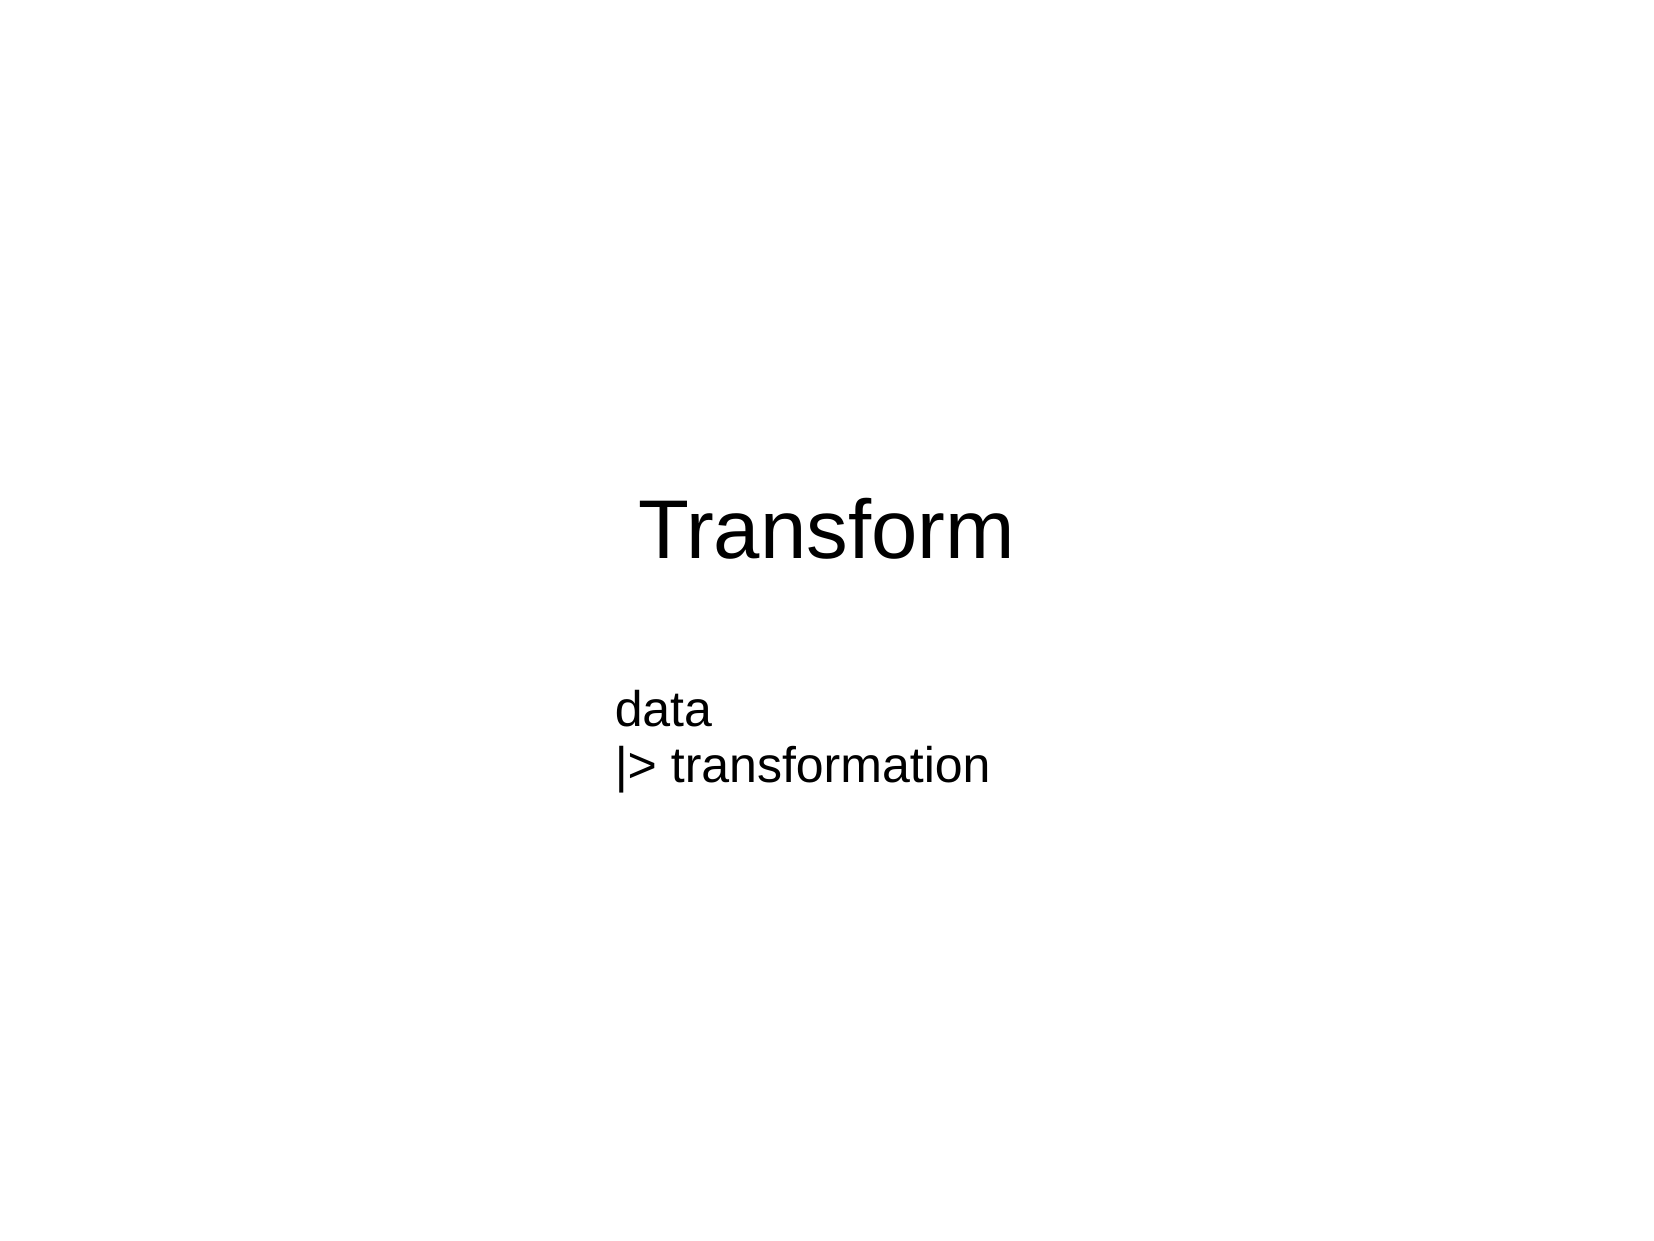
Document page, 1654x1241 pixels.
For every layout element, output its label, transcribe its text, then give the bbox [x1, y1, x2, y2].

text_box data |> transformation [600, 674, 1096, 801]
subtitle Transform [82, 49, 1571, 1010]
